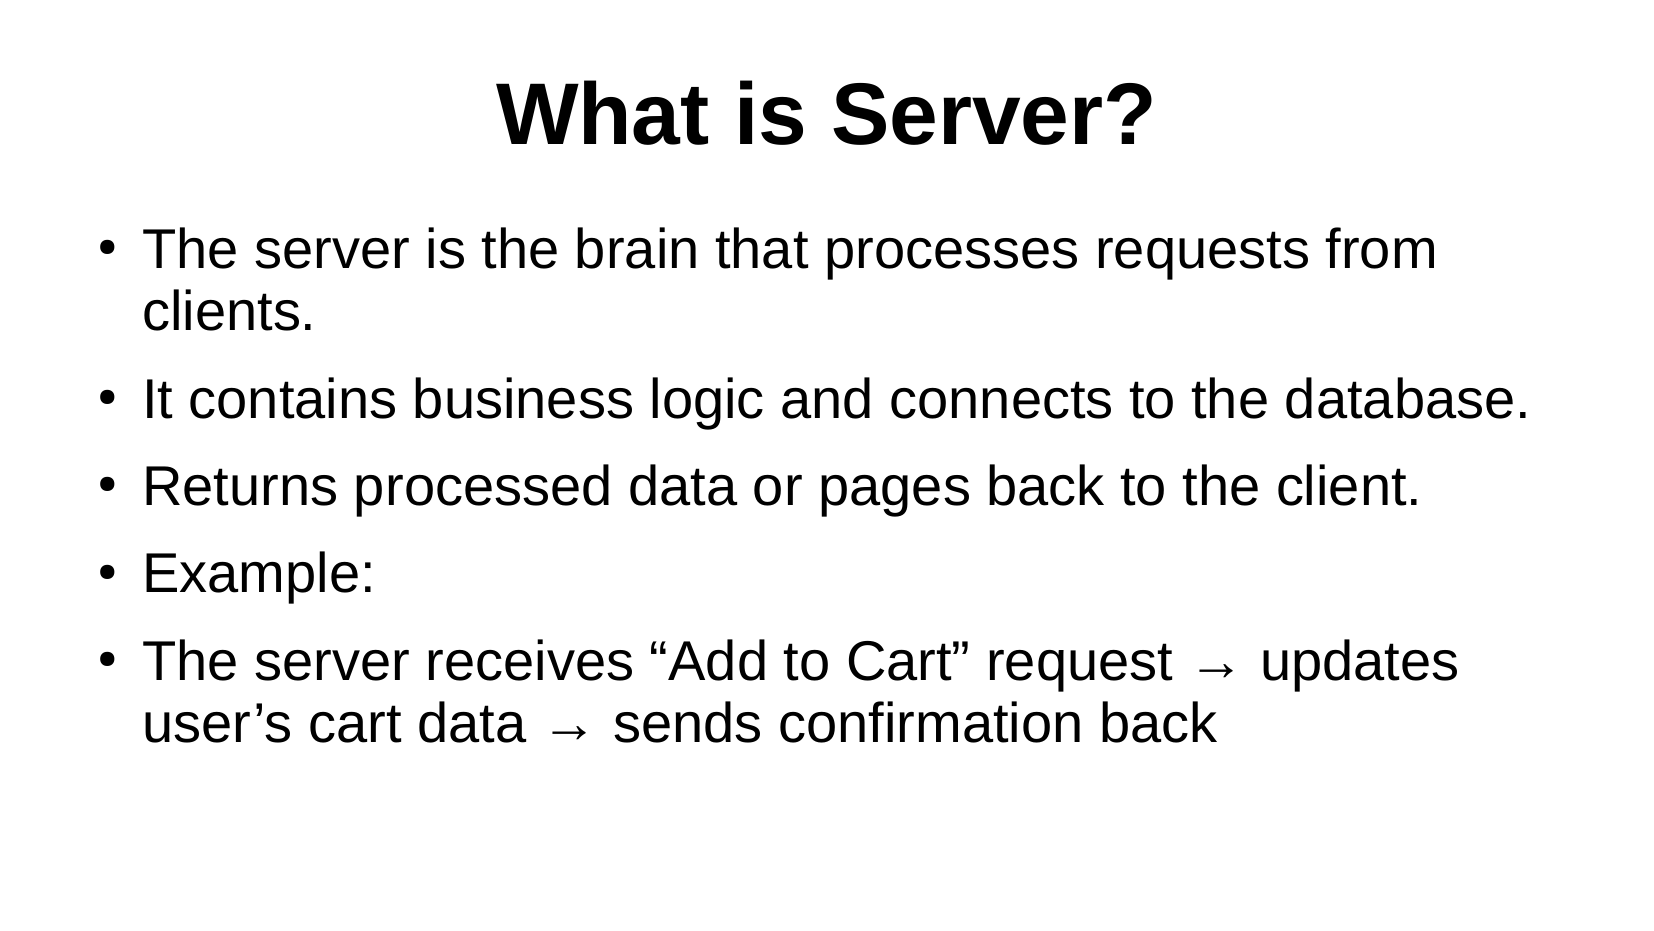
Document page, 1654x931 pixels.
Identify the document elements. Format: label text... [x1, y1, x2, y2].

title What is Server? [82, 37, 1571, 193]
list The server is the brain that processes requests from clients. It contains business logic and connects to the database. Returns processed data or pages back to the client. Example: The server receives “Add to Cart” request → updates user’s cart data → sends confirmation back [82, 217, 1571, 758]
